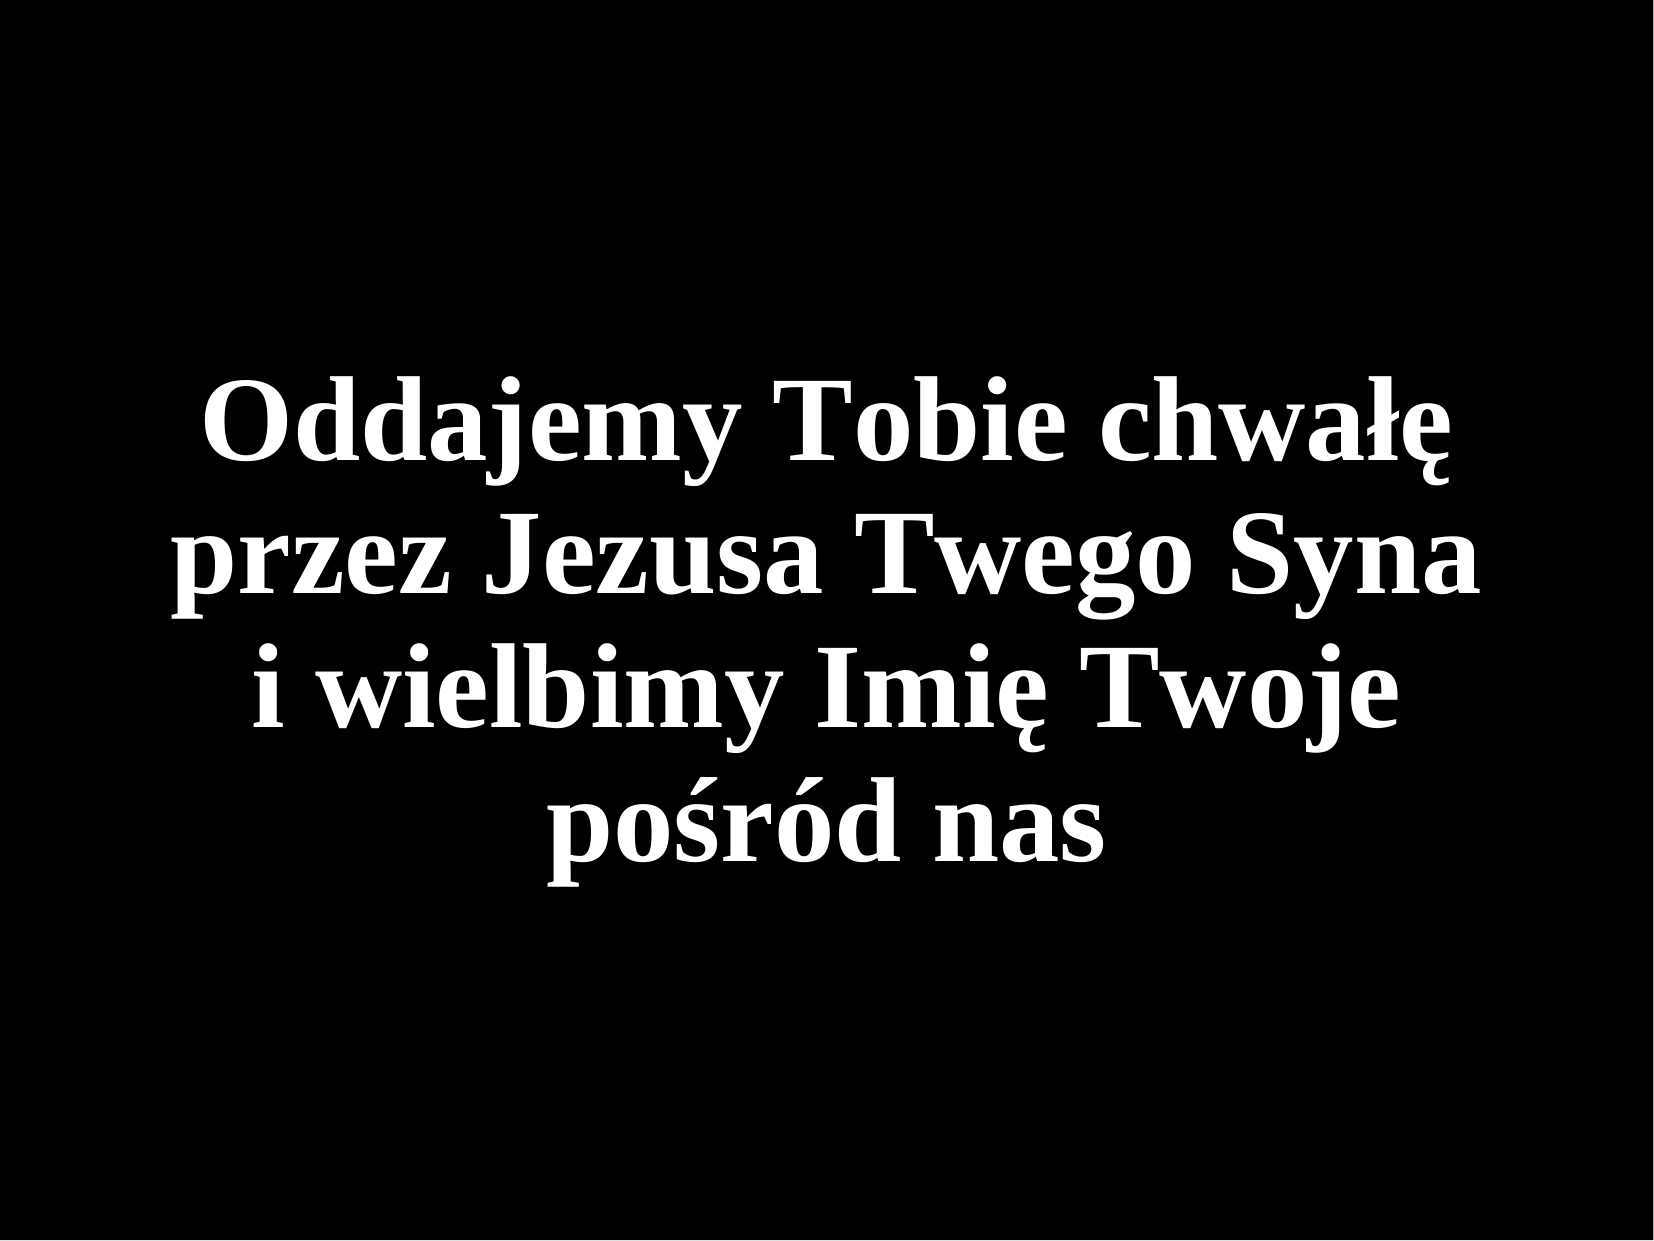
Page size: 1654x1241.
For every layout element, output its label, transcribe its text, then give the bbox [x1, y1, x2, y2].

title Oddajemy Tobie chwałę przez Jezusa Twego Syna i wielbimy Imię Twoje pośród nas [0, 0, 1654, 1241]
